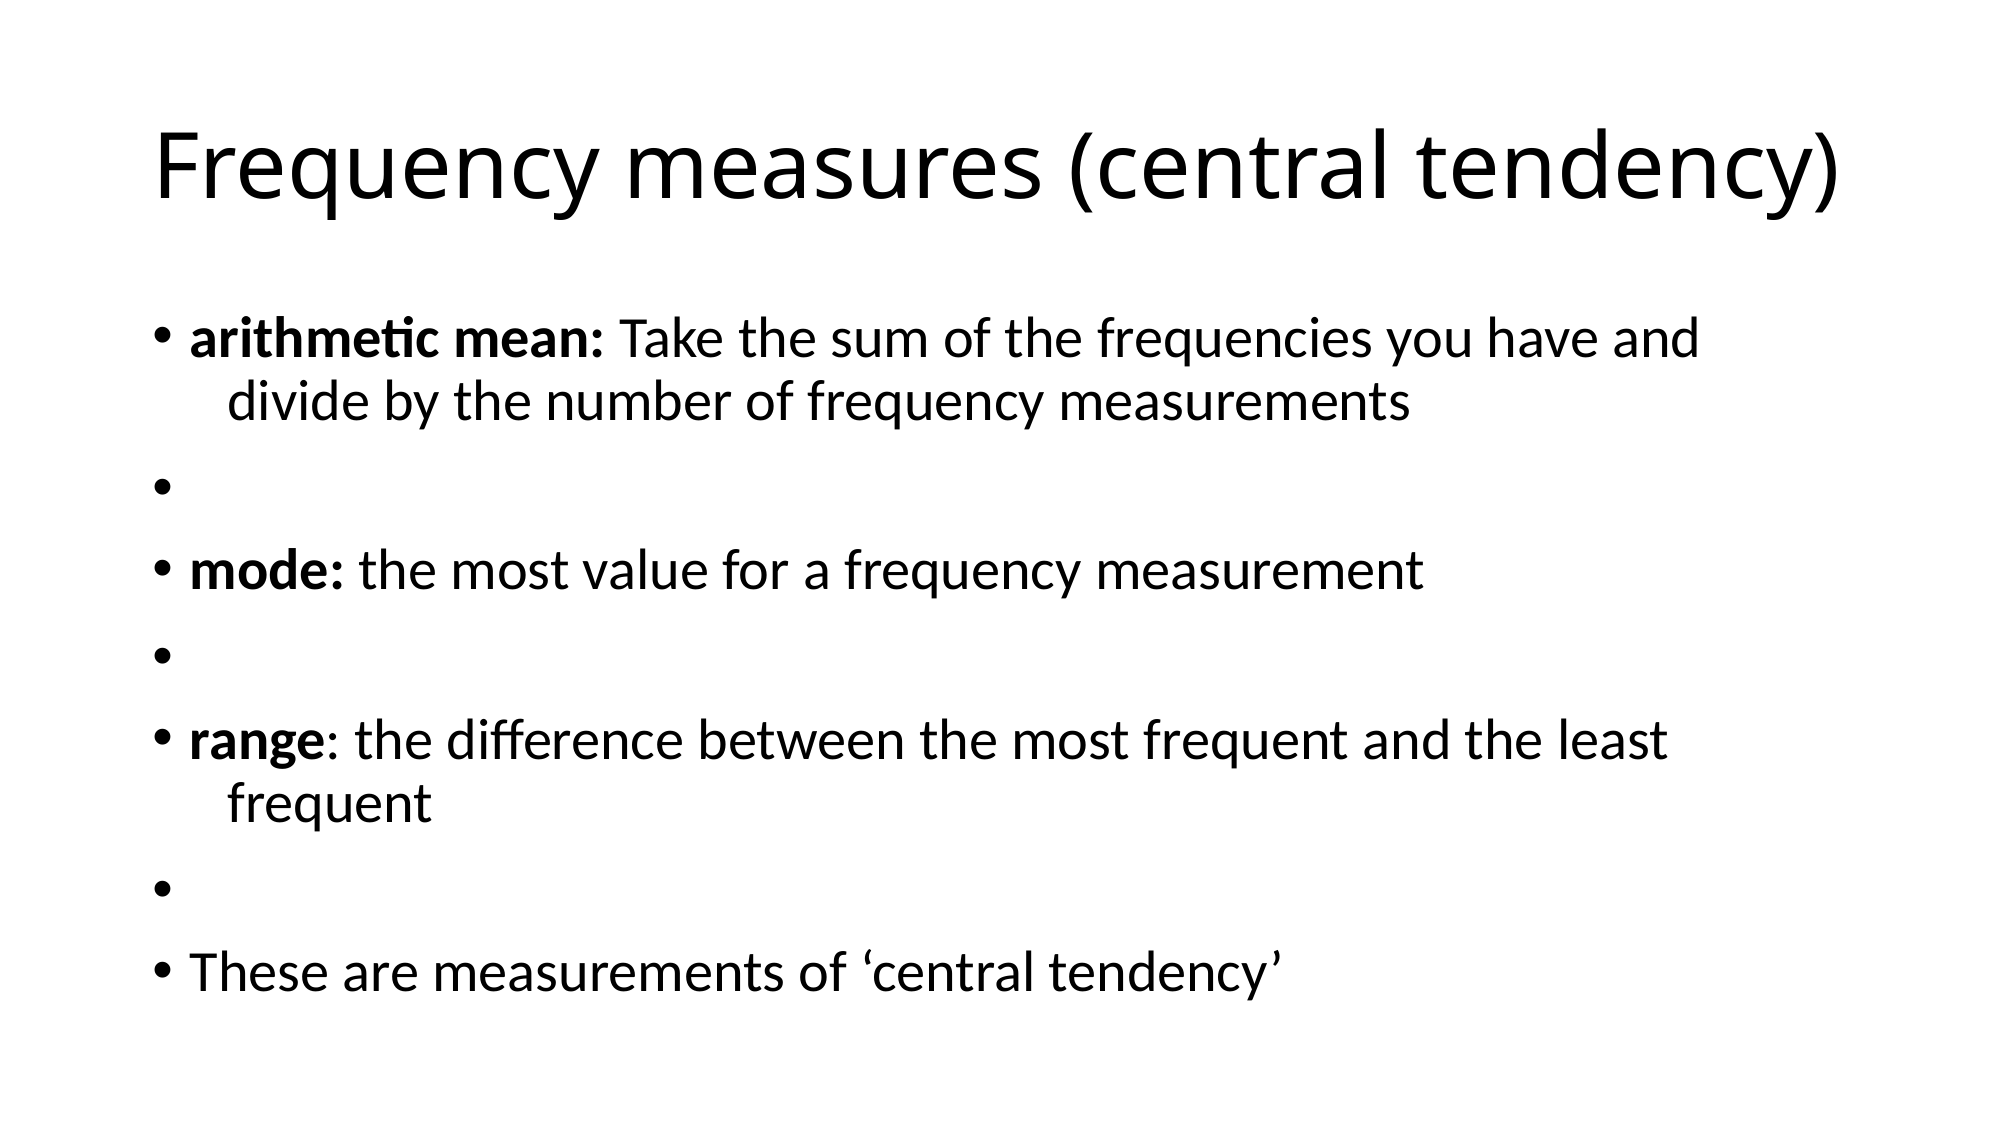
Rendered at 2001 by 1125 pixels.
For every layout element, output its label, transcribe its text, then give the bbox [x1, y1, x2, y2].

title Frequency measures (central tendency) [137, 59, 1863, 278]
list arithmetic mean: Take the sum of the frequencies you have and divide by the number of frequency measurements mode: the most value for a frequency measurement range: the difference between the most frequent and the least frequent These are measurements of ‘central tendency’ [137, 299, 1863, 1014]
